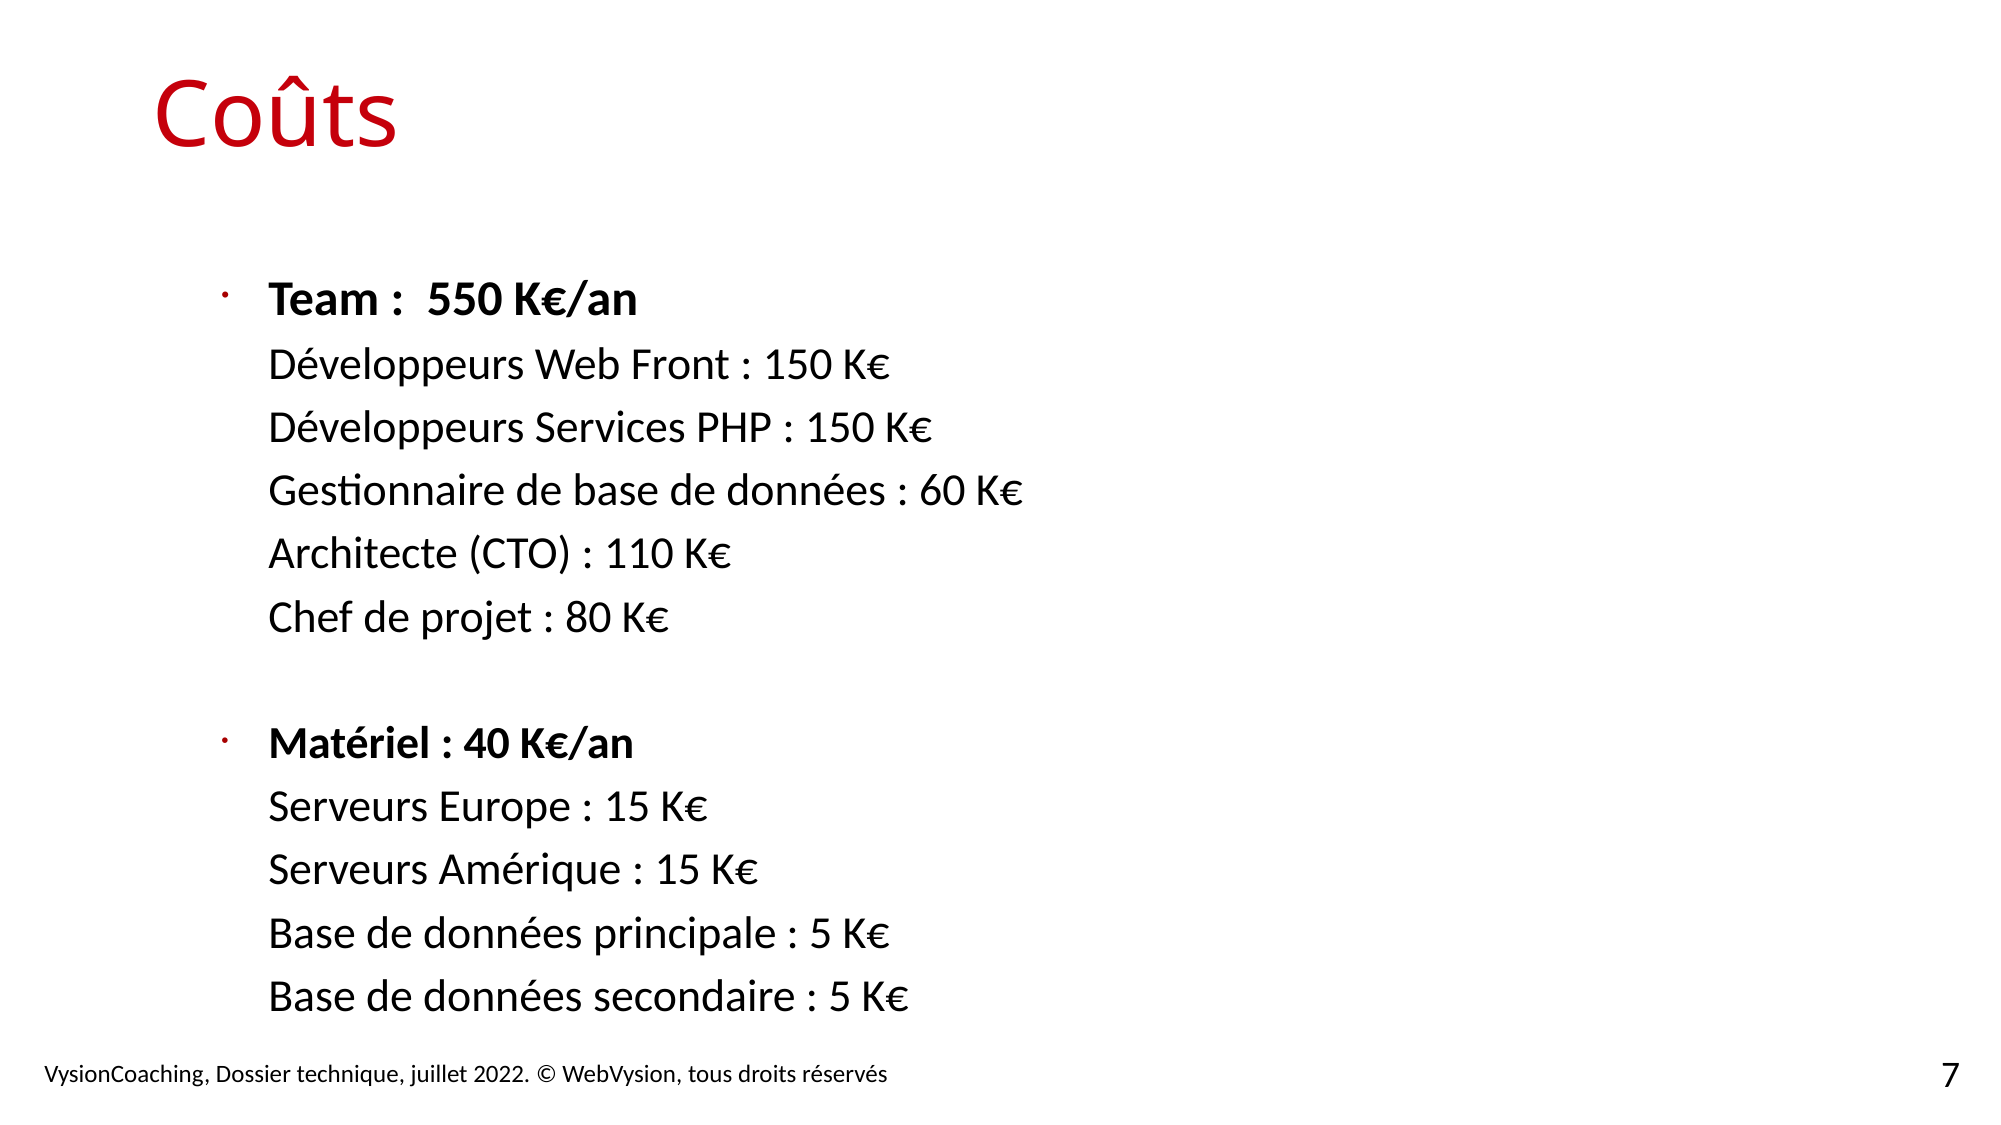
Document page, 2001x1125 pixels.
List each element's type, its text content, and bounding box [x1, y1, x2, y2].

title Coûts [137, 59, 1863, 278]
text_box <numéro> [1524, 1042, 1975, 1103]
text_box Team : 550 K€/an Développeurs Web Front : 150 K€ Développeurs Services PHP : 150 K€ Gestionnaire de base de données : 60 K€ Architecte (CTO) : 110 K€ Chef de projet : 80 K€ Matériel : 40 K€/an Serveurs Europe : 15 K€ Serveurs Amérique : 15 K€ Base de données principale : 5 K€ Base de données secondaire : 5 K€ [206, 248, 1807, 1092]
text_box VysionCoaching, Dossier technique, juillet 2022. © WebVysion, tous droits réservés [29, 1042, 1335, 1103]
